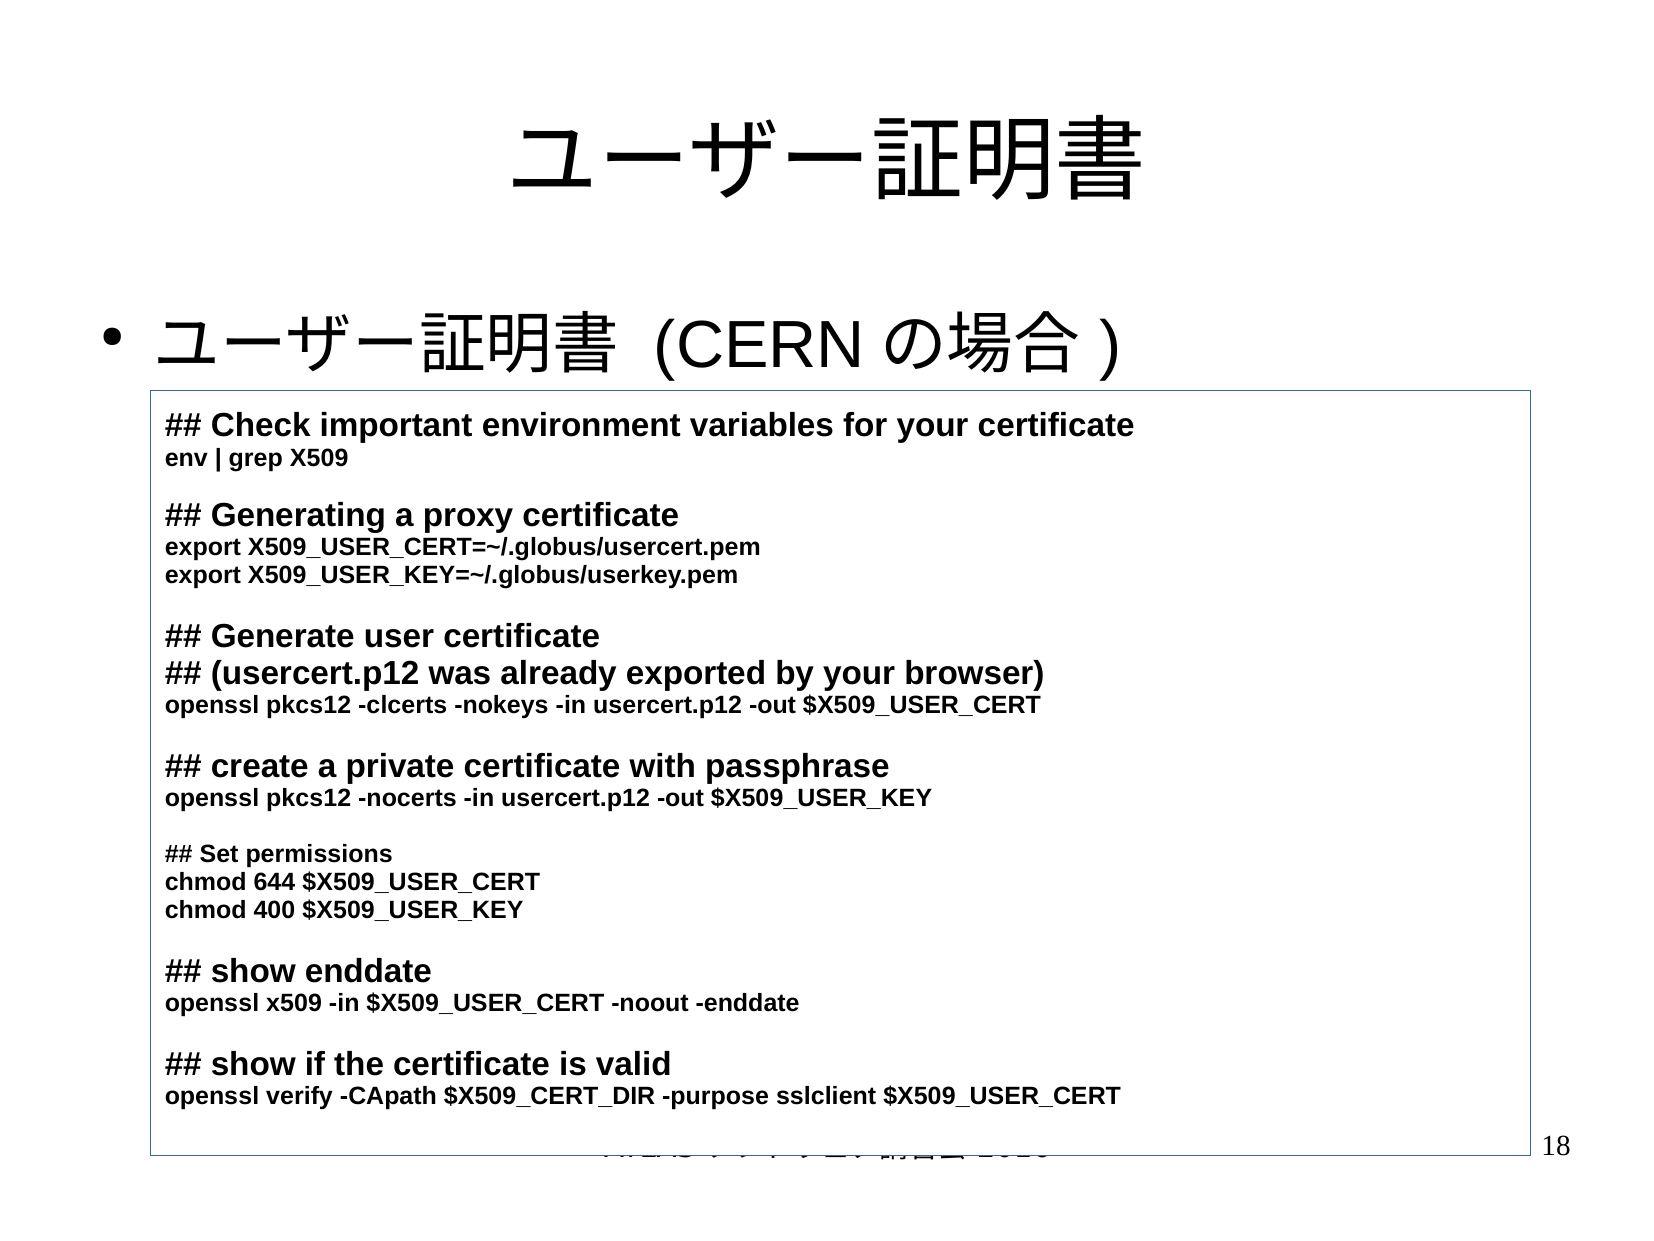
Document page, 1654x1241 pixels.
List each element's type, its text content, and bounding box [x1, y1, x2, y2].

title ユーザー証明書 [82, 49, 1571, 257]
list ユーザー証明書 (CERNの場合) [82, 290, 1571, 1010]
text_box ## Check important environment variables for your certificate env | grep X509 ## Generating a proxy certificate export X509_USER_CERT=~/.globus/usercert.pem export X509_USER_KEY=~/.globus/userkey.pem ## Generate user certificate ## (usercert.p12 was already exported by your browser) openssl pkcs12 -clcerts -nokeys -in usercert.p12 -out $X509_USER_CERT ## create a private certificate with passphrase openssl pkcs12 -nocerts -in usercert.p12 -out $X509_USER_KEY ## Set permissions chmod 644 $X509_USER_CERT chmod 400 $X509_USER_KEY ## show enddate openssl x509 -in $X509_USER_CERT -noout -enddate ## show if the certificate is valid openssl verify -CApath $X509_CERT_DIR -purpose sslclient $X509_USER_CERT [150, 390, 1531, 1156]
